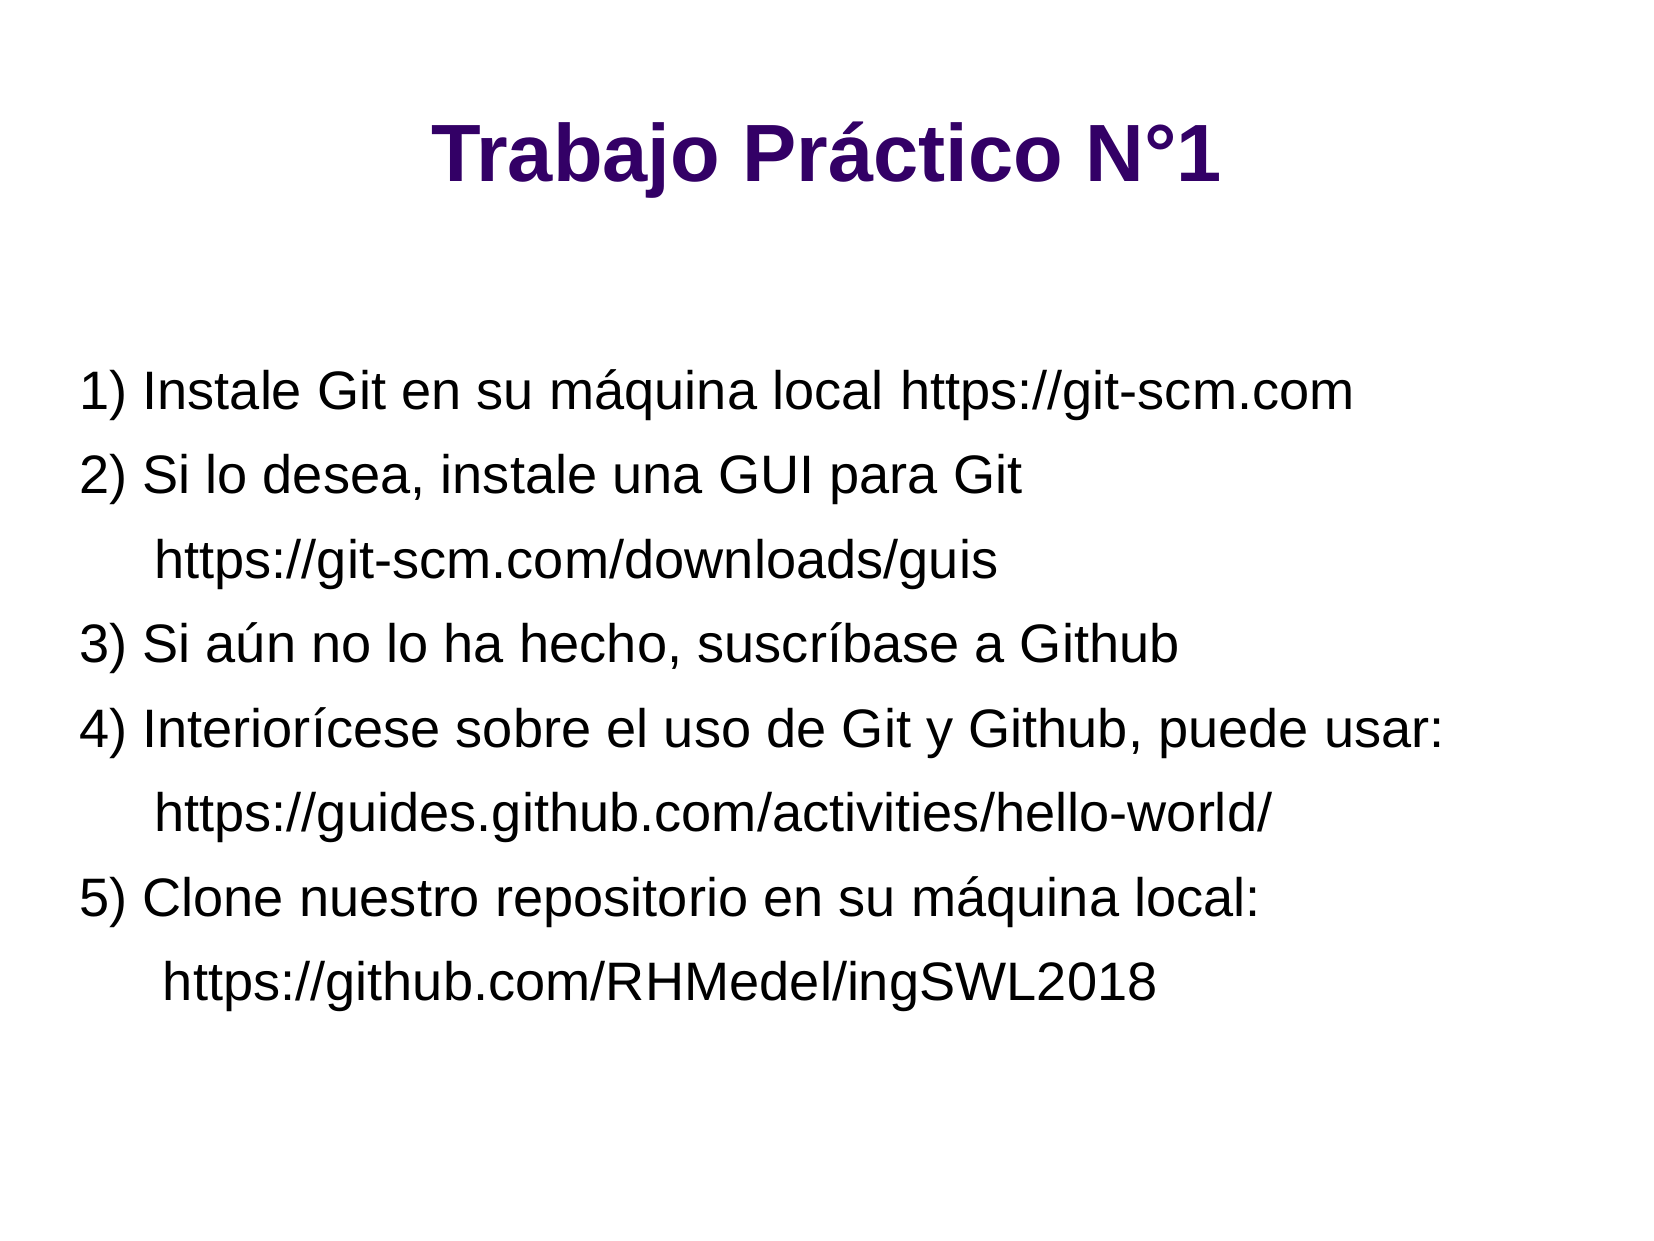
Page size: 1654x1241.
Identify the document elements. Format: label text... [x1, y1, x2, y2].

title Trabajo Práctico N°1 [82, 49, 1571, 257]
subtitle Instale Git en su máquina local https://git-scm.com Si lo desea, instale una GUI para Git https://git-scm.com/downloads/guis Si aún no lo ha hecho, suscríbase a Github Interiorícese sobre el uso de Git y Github, puede usar: https://guides.github.com/activities/hello-world/ Clone nuestro repositorio en su máquina local: https://github.com/RHMedel/ingSWL2018 [79, 285, 1567, 1172]
